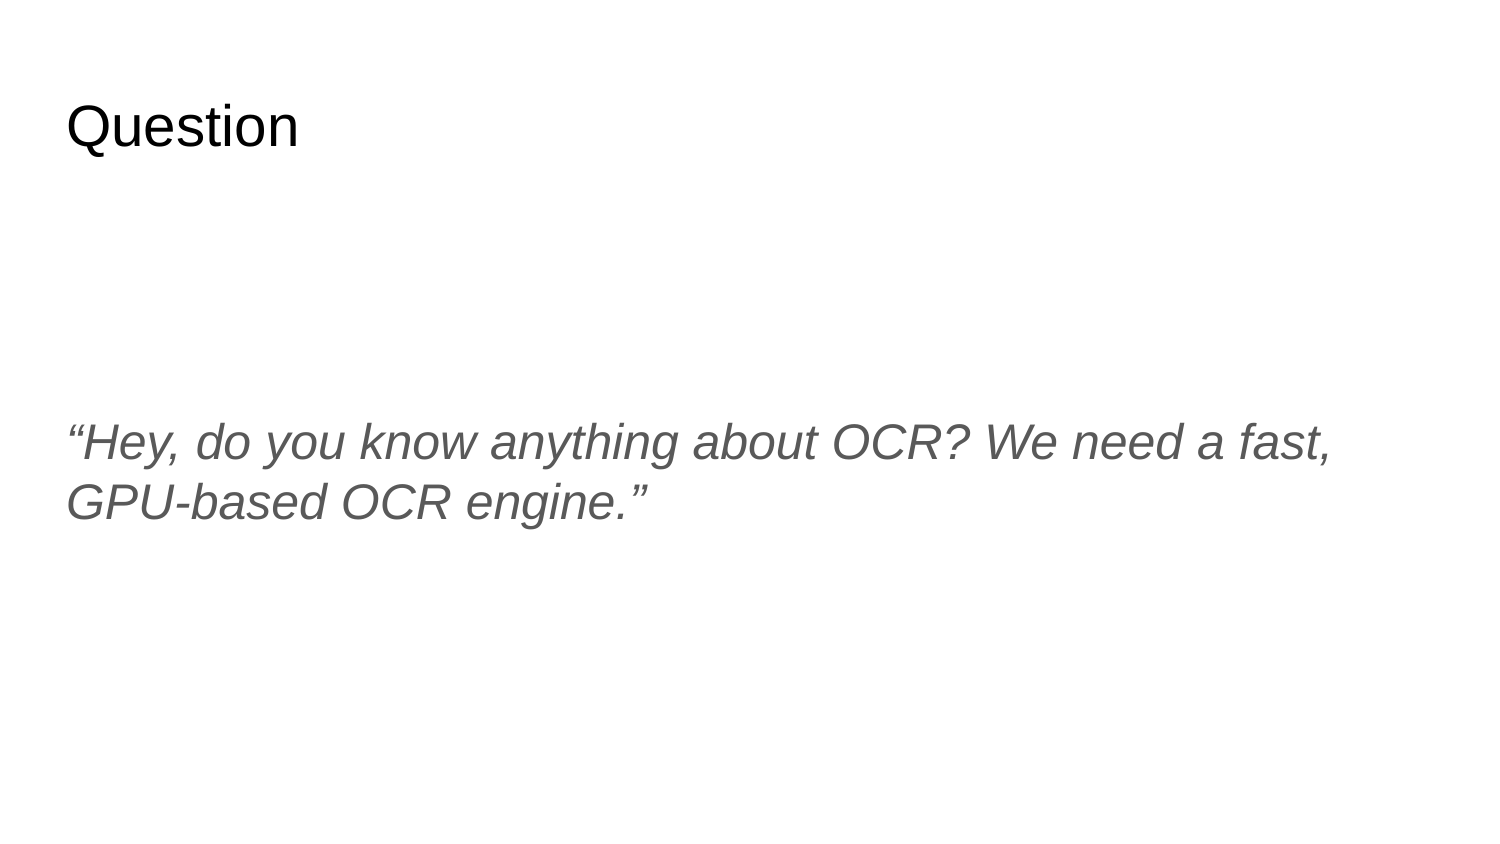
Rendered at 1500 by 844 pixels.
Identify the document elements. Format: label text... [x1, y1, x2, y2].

title Question [51, 72, 1449, 167]
list “Hey, do you know anything about OCR? We need a fast, GPU-based OCR engine.” [51, 189, 1449, 750]
